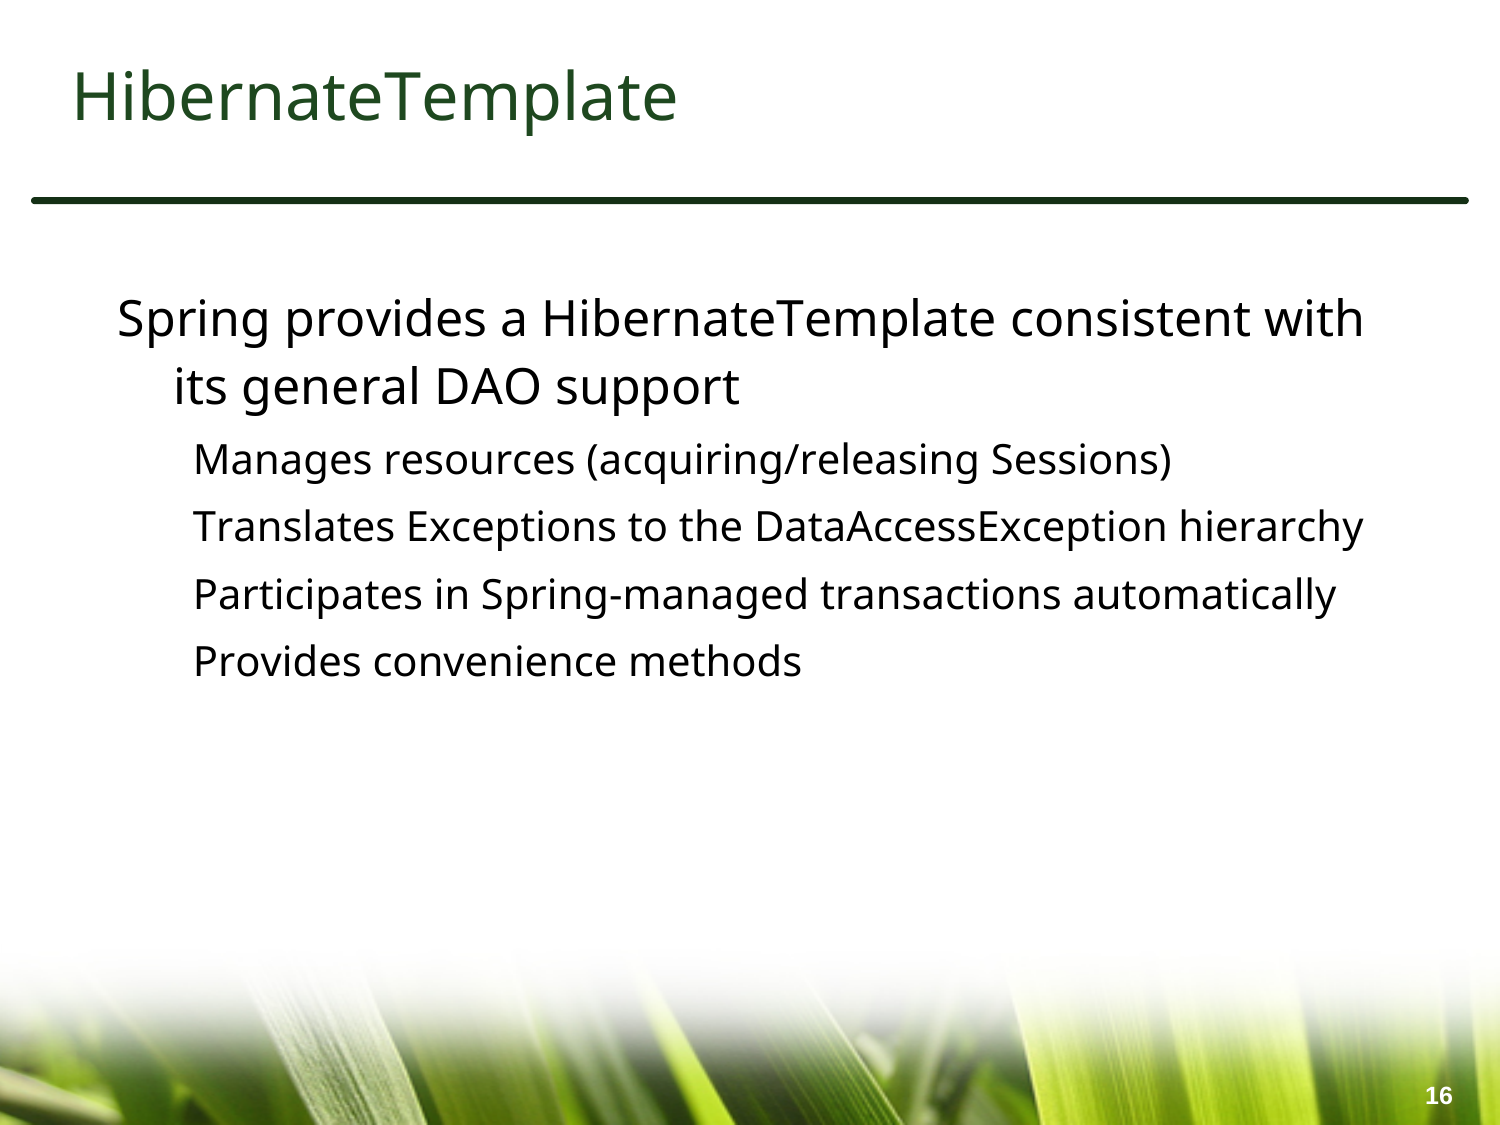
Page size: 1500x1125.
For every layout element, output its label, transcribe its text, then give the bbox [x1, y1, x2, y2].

list Spring provides a HibernateTemplate consistent with its general DAO support Manages resources (acquiring/releasing Sessions) Translates Exceptions to the DataAccessException hierarchy Participates in Spring-managed transactions automatically Provides convenience methods [103, 275, 1394, 938]
picture [0, 944, 1500, 1125]
title HibernateTemplate [56, 13, 1089, 176]
